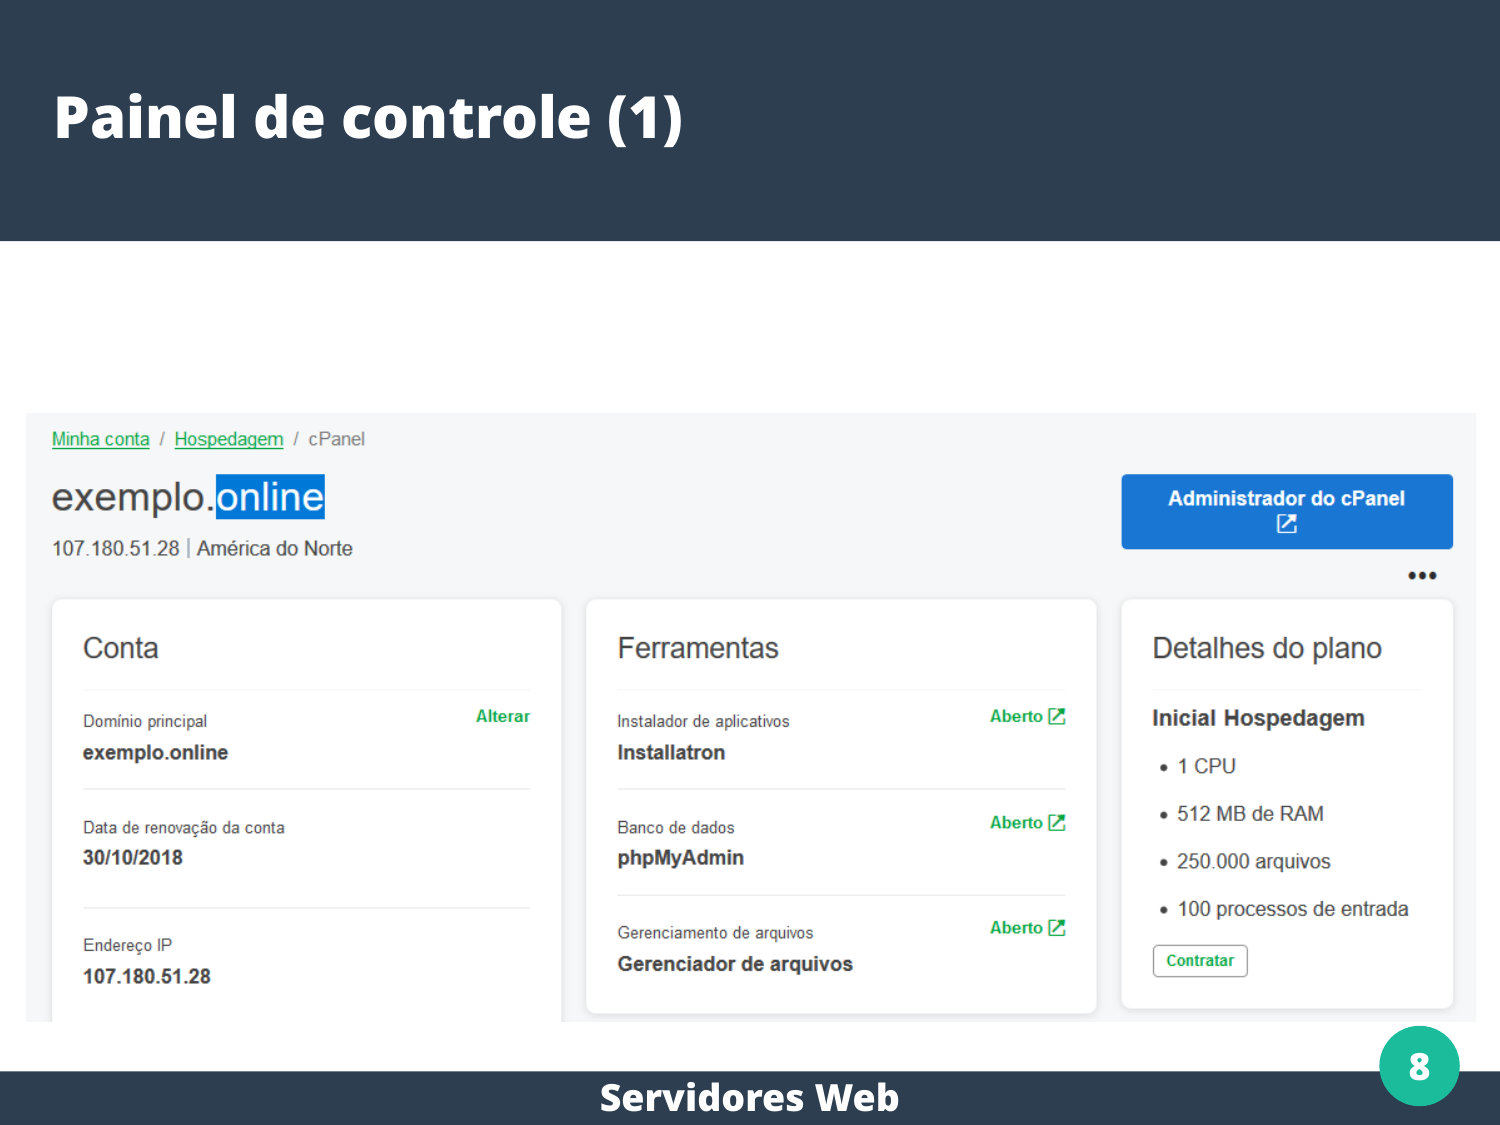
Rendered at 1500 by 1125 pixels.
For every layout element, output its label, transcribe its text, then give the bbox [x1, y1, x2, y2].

title Painel de controle (1) [53, 44, 1447, 188]
picture [26, 413, 1477, 1022]
